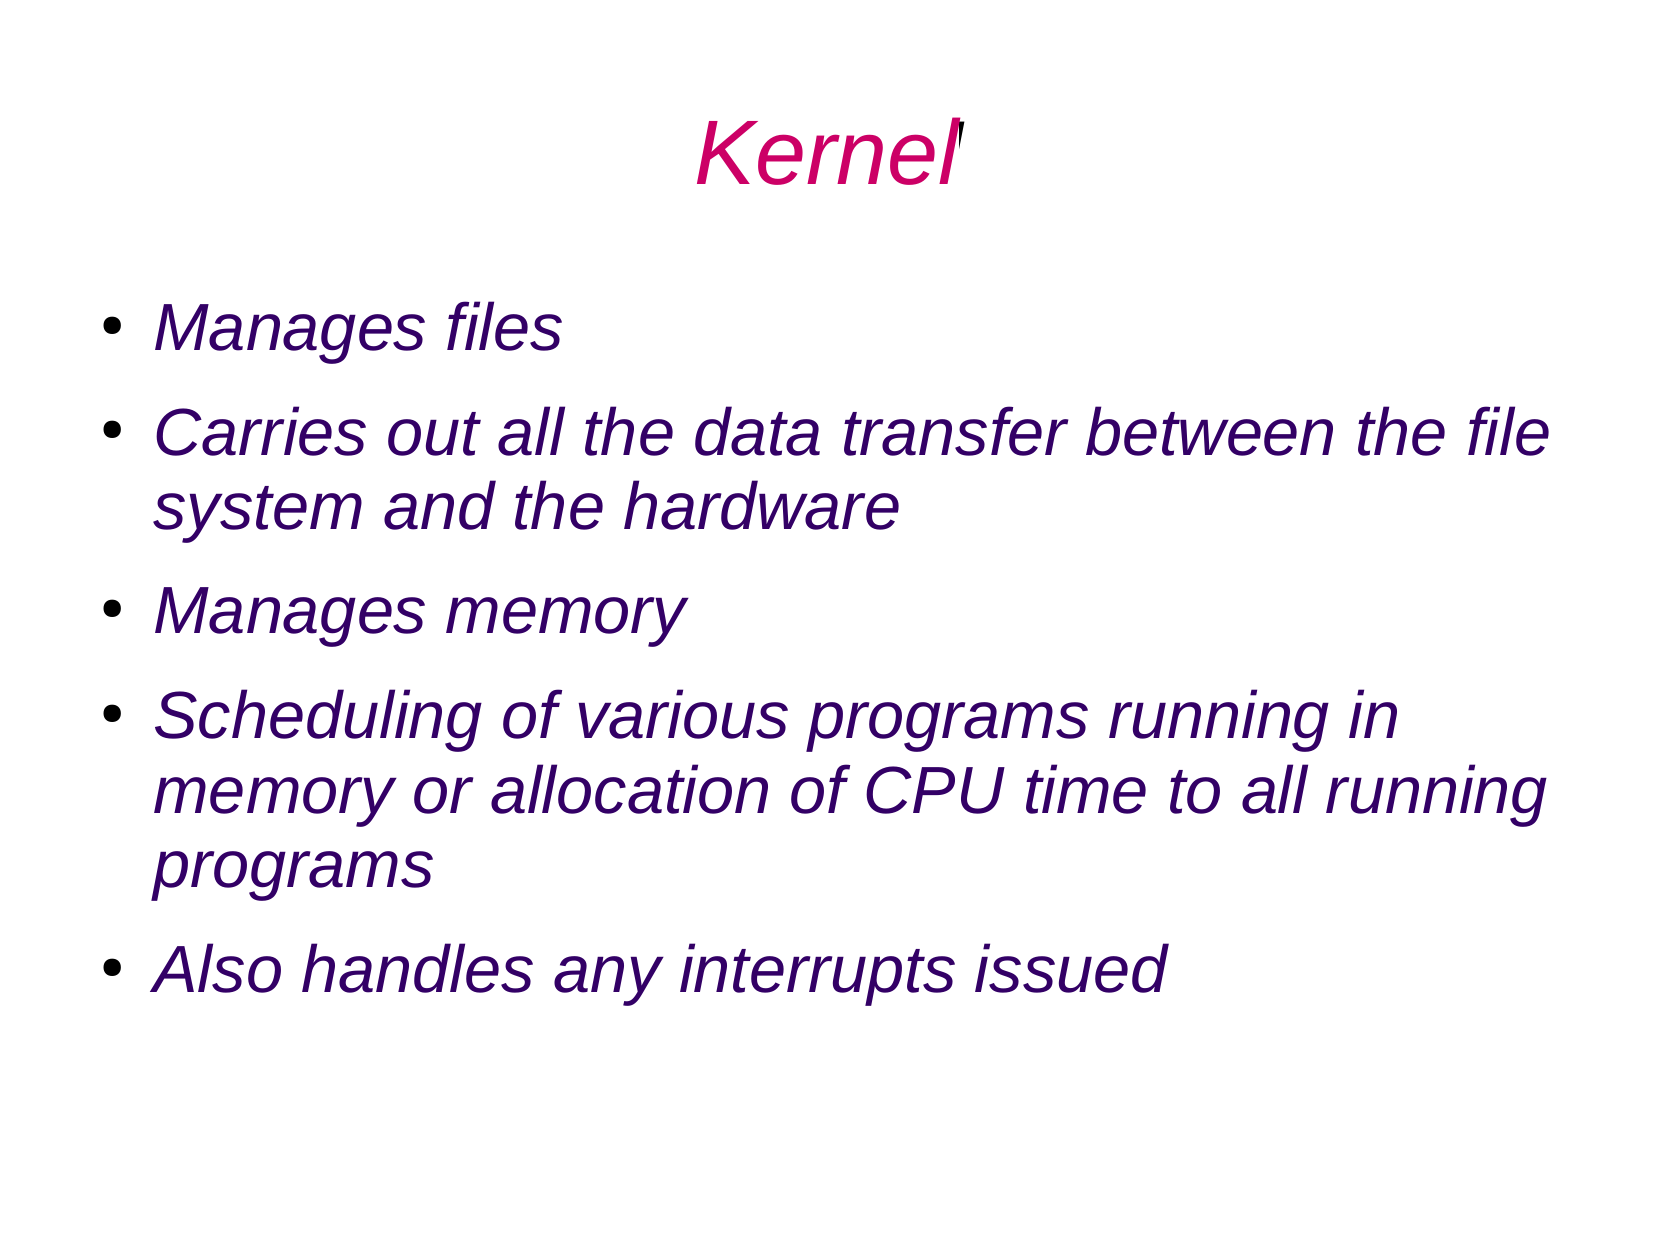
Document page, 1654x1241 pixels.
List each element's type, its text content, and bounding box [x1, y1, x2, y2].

title Kernel [82, 49, 1571, 257]
list Manages files Carries out all the data transfer between the file system and the hardware Manages memory Scheduling of various programs running in memory or allocation of CPU time to all running programs Also handles any interrupts issued [82, 290, 1571, 1010]
